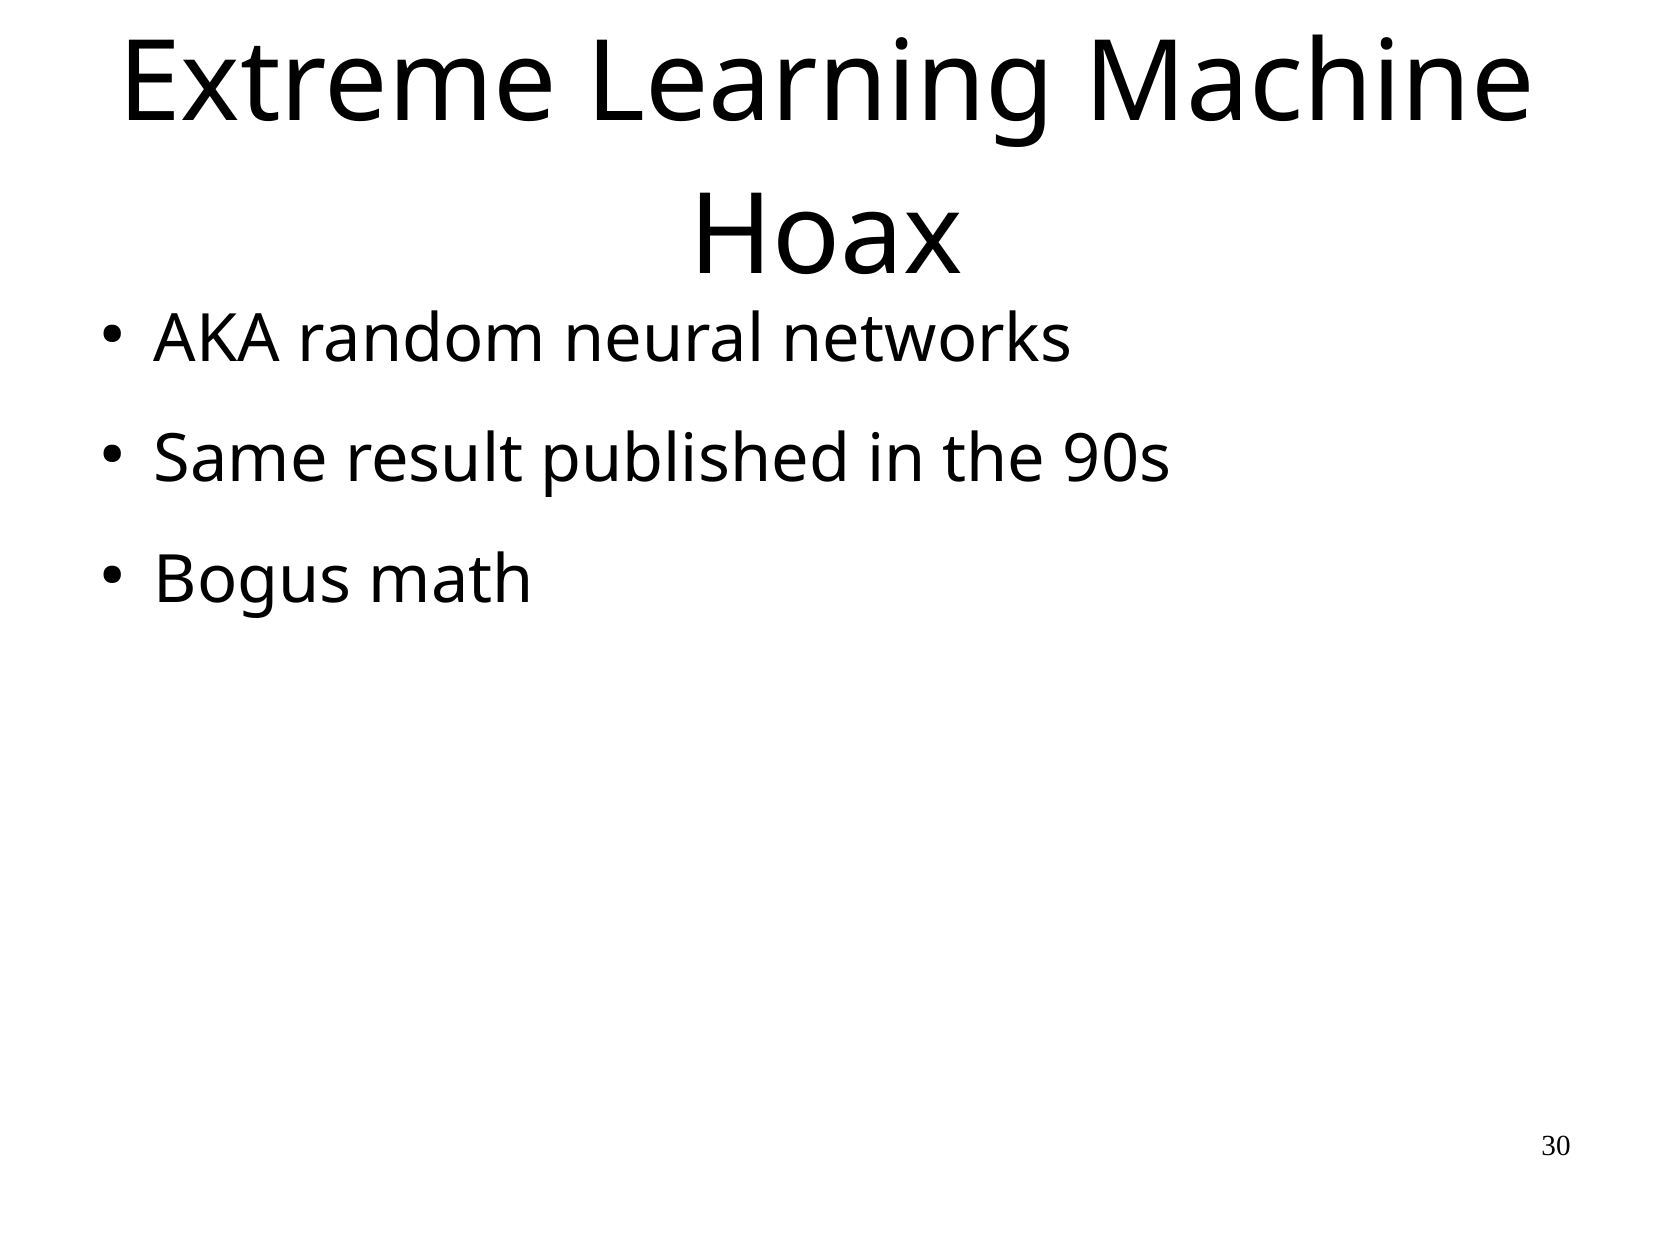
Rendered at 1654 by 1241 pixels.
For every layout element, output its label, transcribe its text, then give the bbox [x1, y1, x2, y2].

title Extreme Learning Machine Hoax [82, 49, 1571, 257]
list AKA random neural networks Same result published in the 90s Bogus math [82, 290, 1571, 1010]
